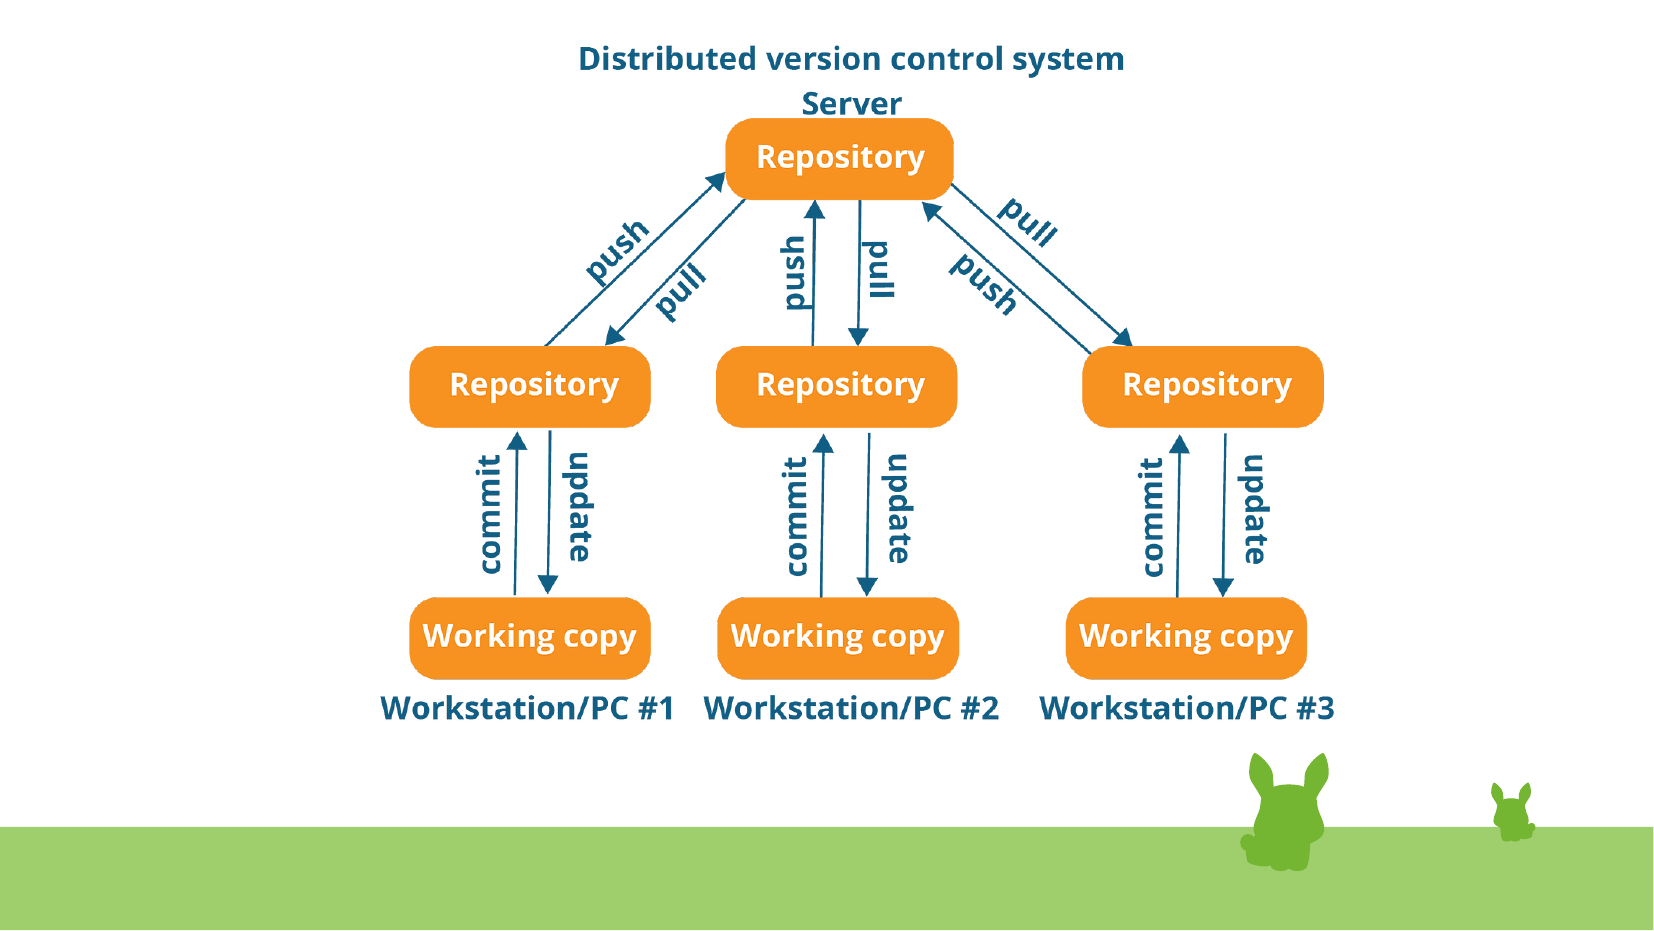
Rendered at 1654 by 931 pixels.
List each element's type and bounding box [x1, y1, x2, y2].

picture [316, 29, 1388, 739]
